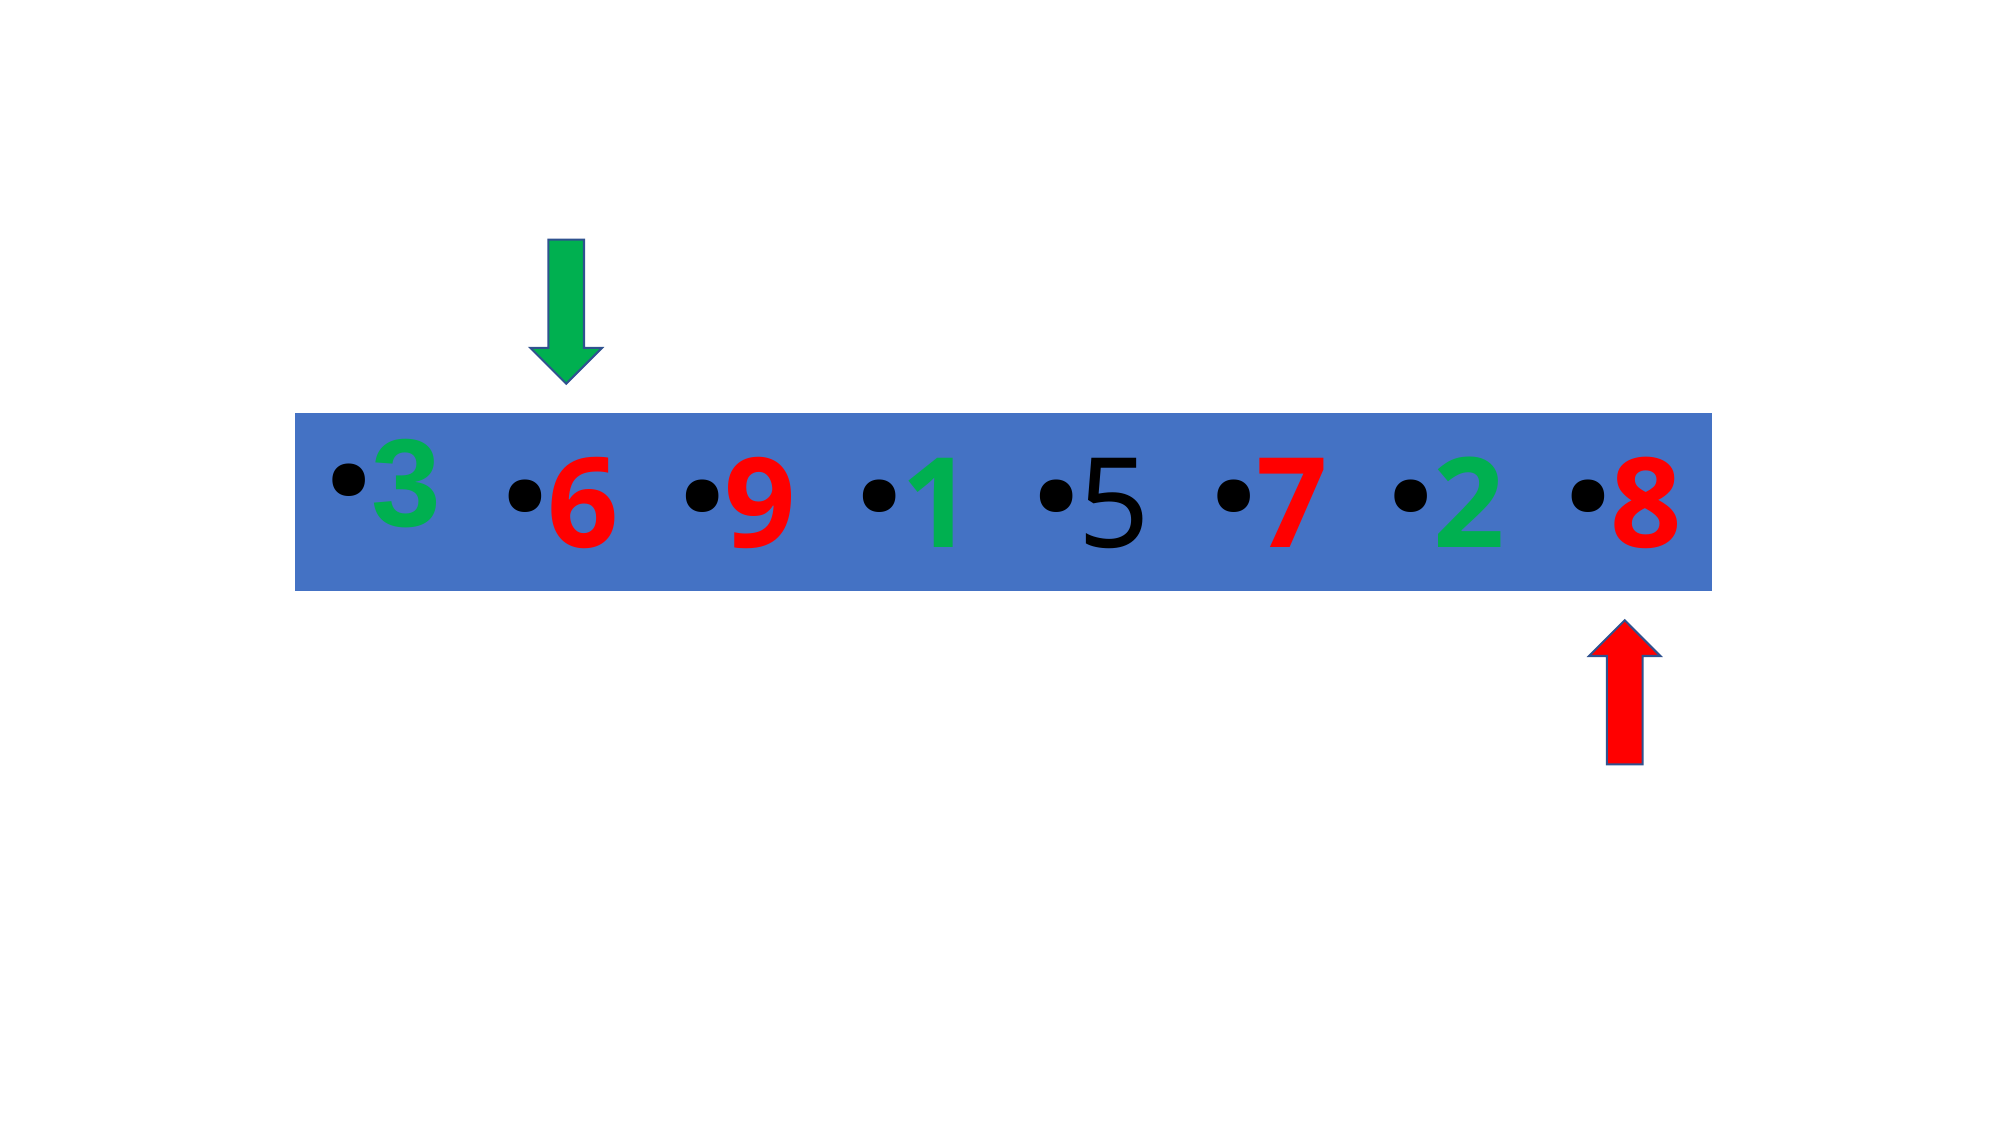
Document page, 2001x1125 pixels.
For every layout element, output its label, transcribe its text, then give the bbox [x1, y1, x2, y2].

table_header 3 [295, 413, 472, 591]
table_header 8 [1535, 413, 1712, 591]
table_header 2 [1358, 413, 1535, 591]
table_header 5 [1004, 413, 1181, 591]
table_header 6 [472, 413, 649, 591]
table_header 1 [826, 413, 1004, 591]
table_header 9 [649, 413, 826, 591]
table_header 7 [1181, 413, 1358, 591]
text_box [530, 239, 602, 384]
text_box [1588, 620, 1661, 765]
